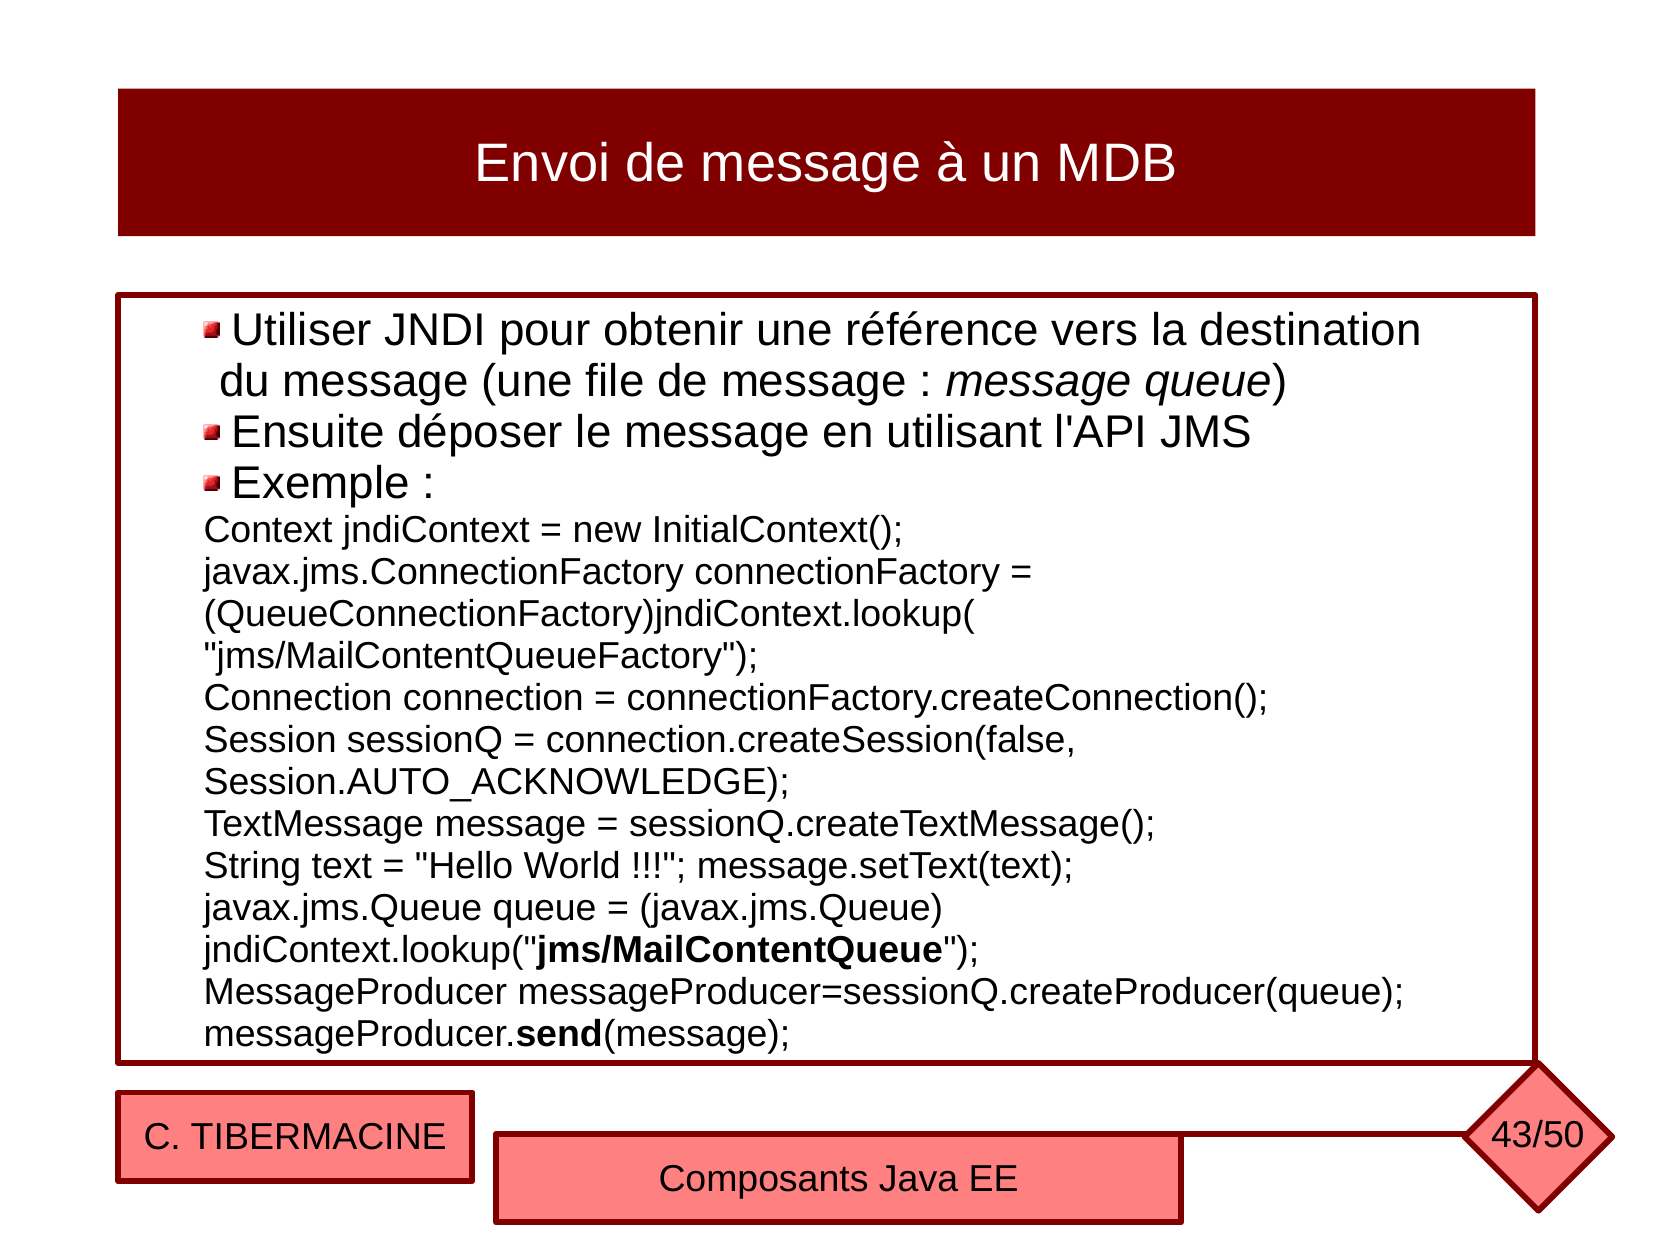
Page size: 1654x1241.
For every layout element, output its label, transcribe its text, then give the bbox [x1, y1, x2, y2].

picture [203, 424, 220, 440]
text_box <numéro>/50 [1476, 1106, 1607, 1206]
text_box Utiliser JNDI pour obtenir une référence vers la destination du message (une file de message : message queue) Ensuite déposer le message en utilisant l'API JMS Exemple : Context jndiContext = new InitialContext(); javax.jms.ConnectionFactory connectionFactory = (QueueConnectionFactory)jndiContext.lookup( "jms/MailContentQueueFactory"); Connection connection = connectionFactory.createConnection(); Session sessionQ = connection.createSession(false, Session.AUTO_ACKNOWLEDGE); TextMessage message = sessionQ.createTextMessage(); String text = "Hello World !!!"; message.setText(text); javax.jms.Queue queue = (javax.jms.Queue) jndiContext.lookup("jms/MailContentQueue"); MessageProducer messageProducer=sessionQ.createProducer(queue); messageProducer.send(message); [118, 295, 1536, 1063]
text_box Composants Java EE [496, 1133, 1182, 1223]
text_box [1533, 1206, 1544, 1211]
text_box [1607, 1131, 1613, 1143]
text_box C. TIBERMACINE [118, 1092, 473, 1182]
text_box Envoi de message à un MDB [118, 88, 1536, 237]
text_box [1464, 1125, 1476, 1149]
text_box [1495, 1062, 1582, 1106]
picture [203, 321, 220, 338]
picture [203, 475, 220, 491]
